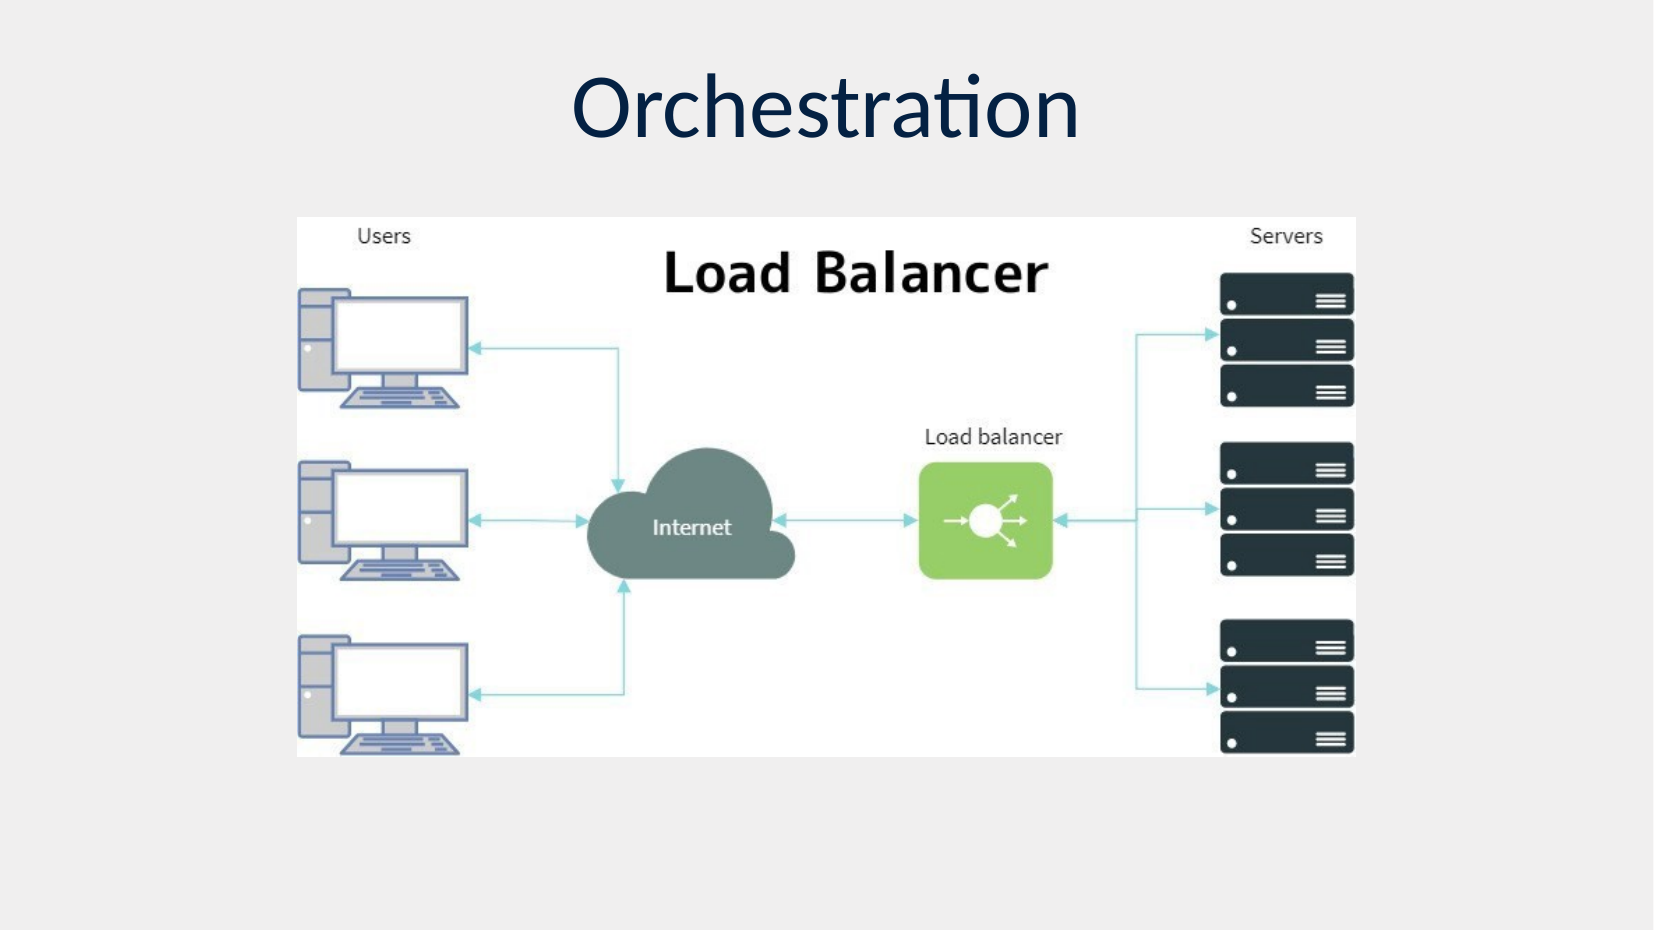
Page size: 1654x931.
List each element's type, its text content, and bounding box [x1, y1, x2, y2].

title Orchestration [82, 37, 1571, 193]
picture [297, 217, 1356, 758]
